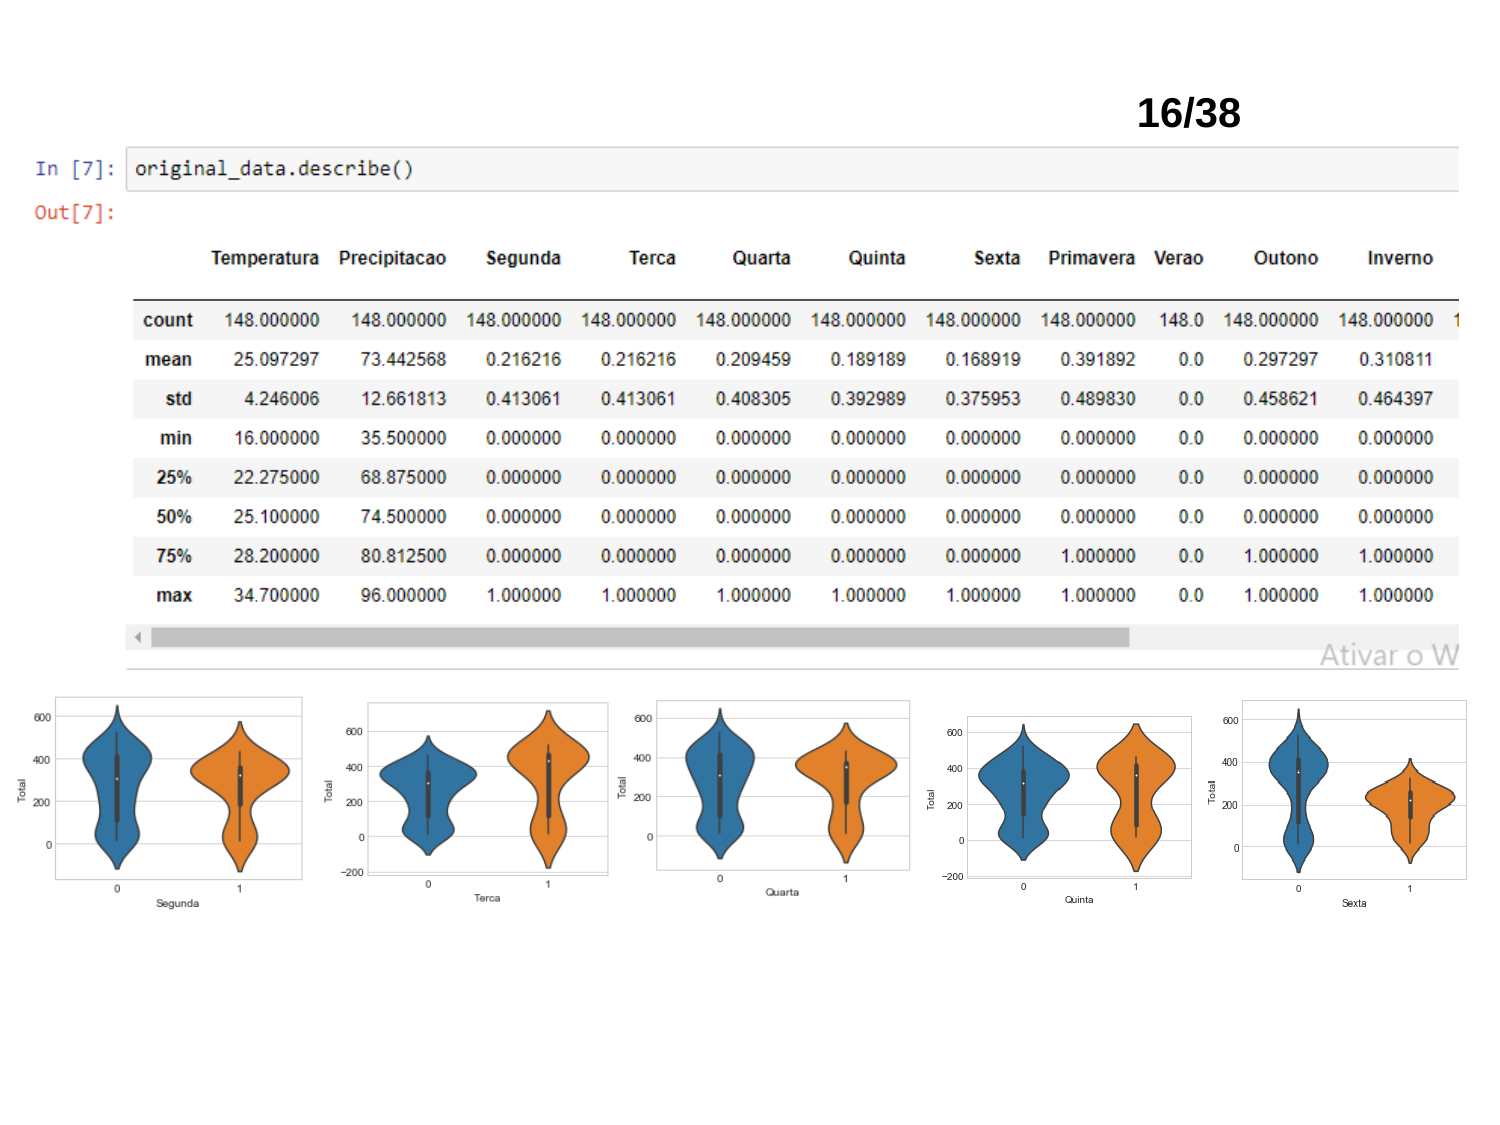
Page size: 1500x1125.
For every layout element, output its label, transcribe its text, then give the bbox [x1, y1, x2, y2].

text_box 16/38 [1122, 82, 1335, 144]
picture [1202, 694, 1471, 916]
picture [11, 690, 308, 916]
picture [921, 710, 1199, 910]
picture [318, 694, 916, 910]
picture [5, 118, 1459, 670]
